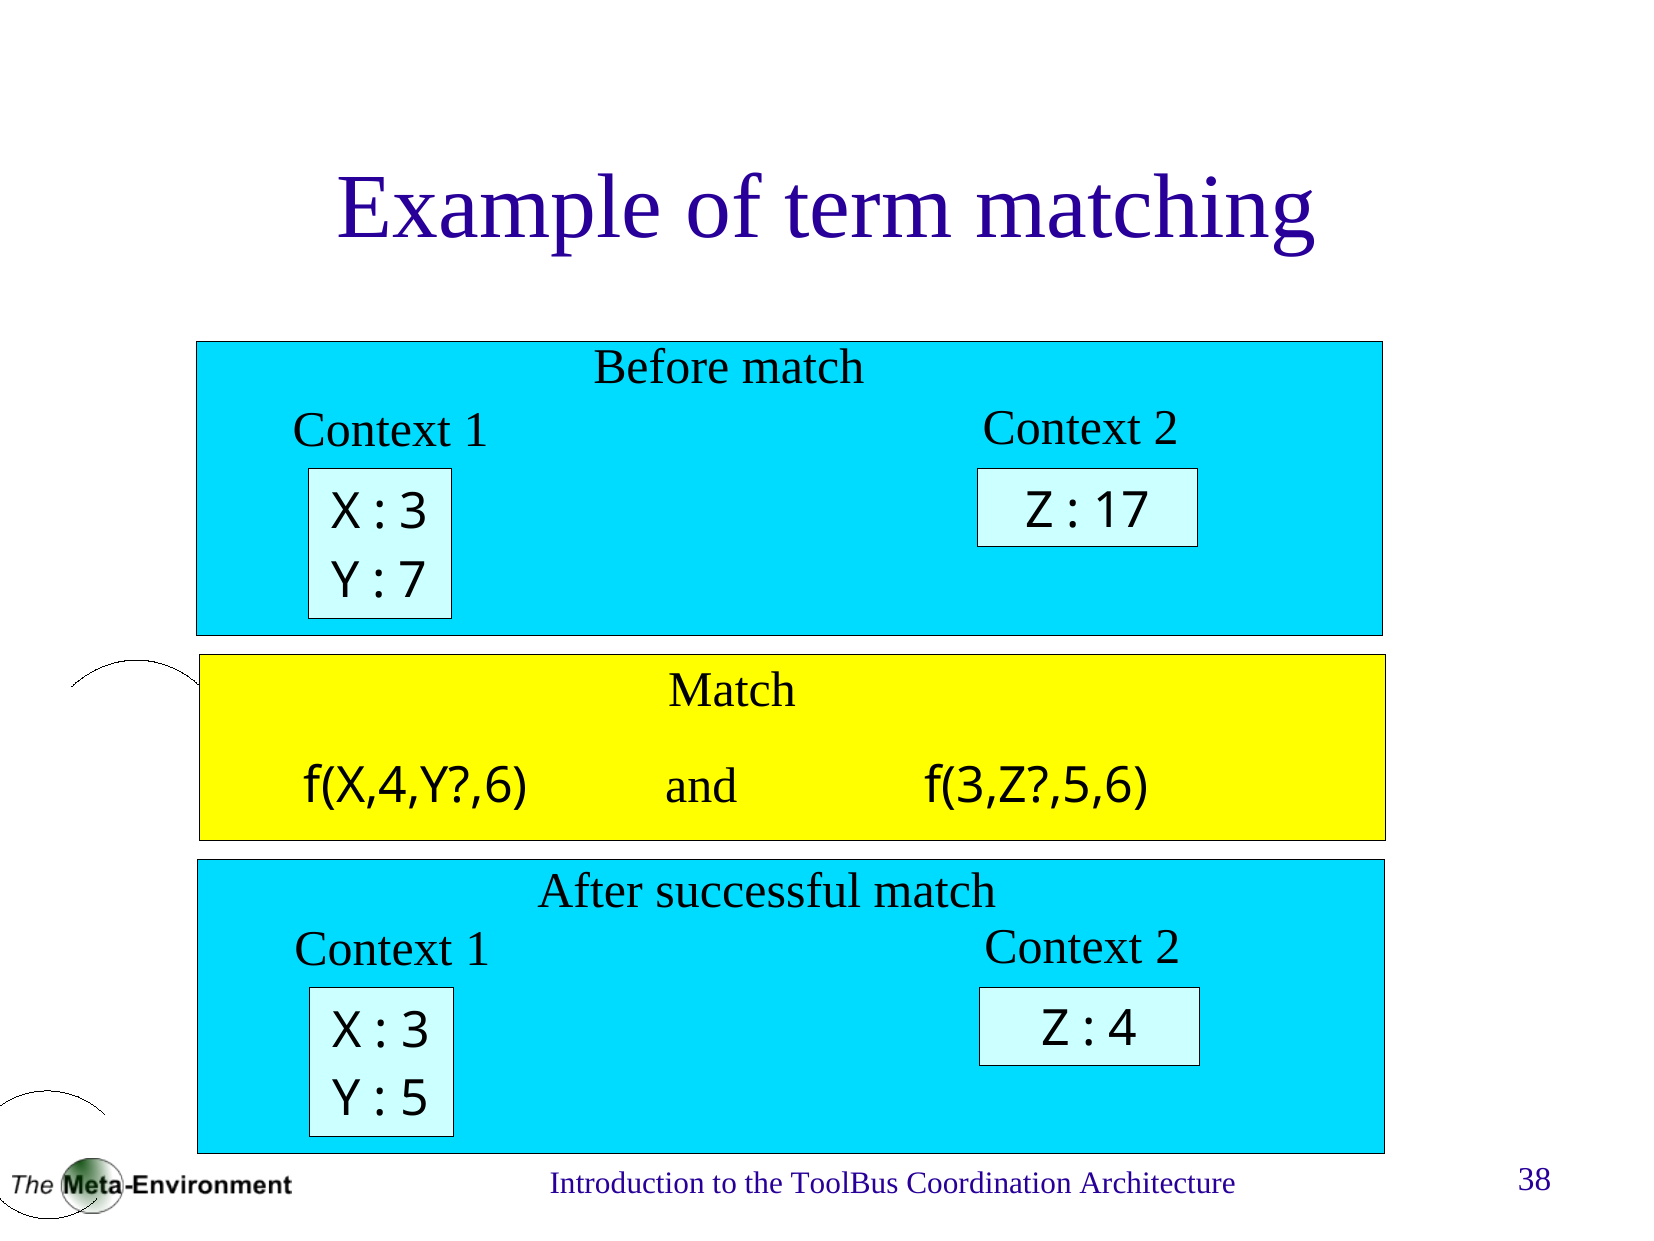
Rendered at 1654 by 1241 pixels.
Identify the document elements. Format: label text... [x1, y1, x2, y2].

title Example of term matching [121, 0, 1534, 416]
text_box Context 2 [984, 918, 1193, 980]
text_box [196, 341, 1383, 636]
text_box Context 2 [982, 400, 1192, 461]
text_box f(X,4,Y?,6) and f(3,Z?,5,6) [303, 749, 1216, 819]
text_box Match [668, 661, 797, 723]
text_box Z : 4 [979, 987, 1200, 1066]
text_box Before match [593, 339, 865, 400]
text_box Context 1 [294, 920, 503, 981]
text_box X : 3 Y : 7 [308, 468, 452, 619]
text_box [197, 859, 1385, 1154]
text_box Z : 17 [977, 468, 1198, 547]
picture [12, 1158, 292, 1214]
text_box Context 1 [292, 401, 502, 463]
text_box X : 3 Y : 5 [309, 987, 454, 1137]
text_box After successful match [537, 862, 996, 924]
text_box [199, 654, 1386, 841]
